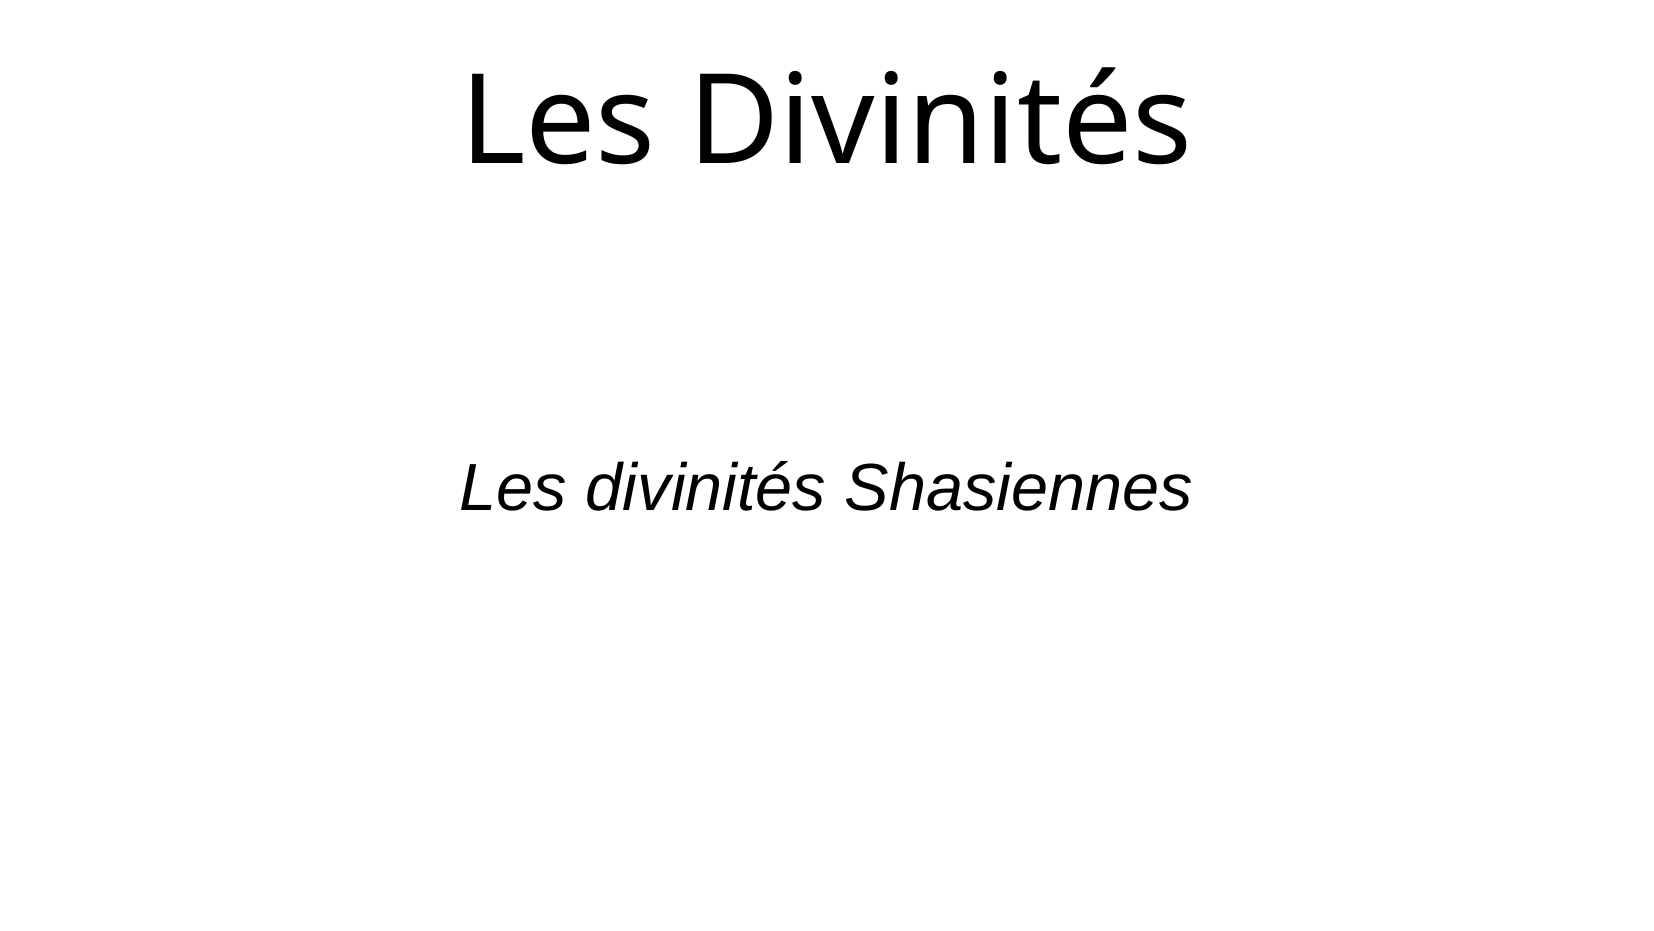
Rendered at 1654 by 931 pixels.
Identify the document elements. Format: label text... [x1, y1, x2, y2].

subtitle Les divinités Shasiennes [82, 217, 1571, 758]
title Les Divinités [82, 37, 1571, 193]
